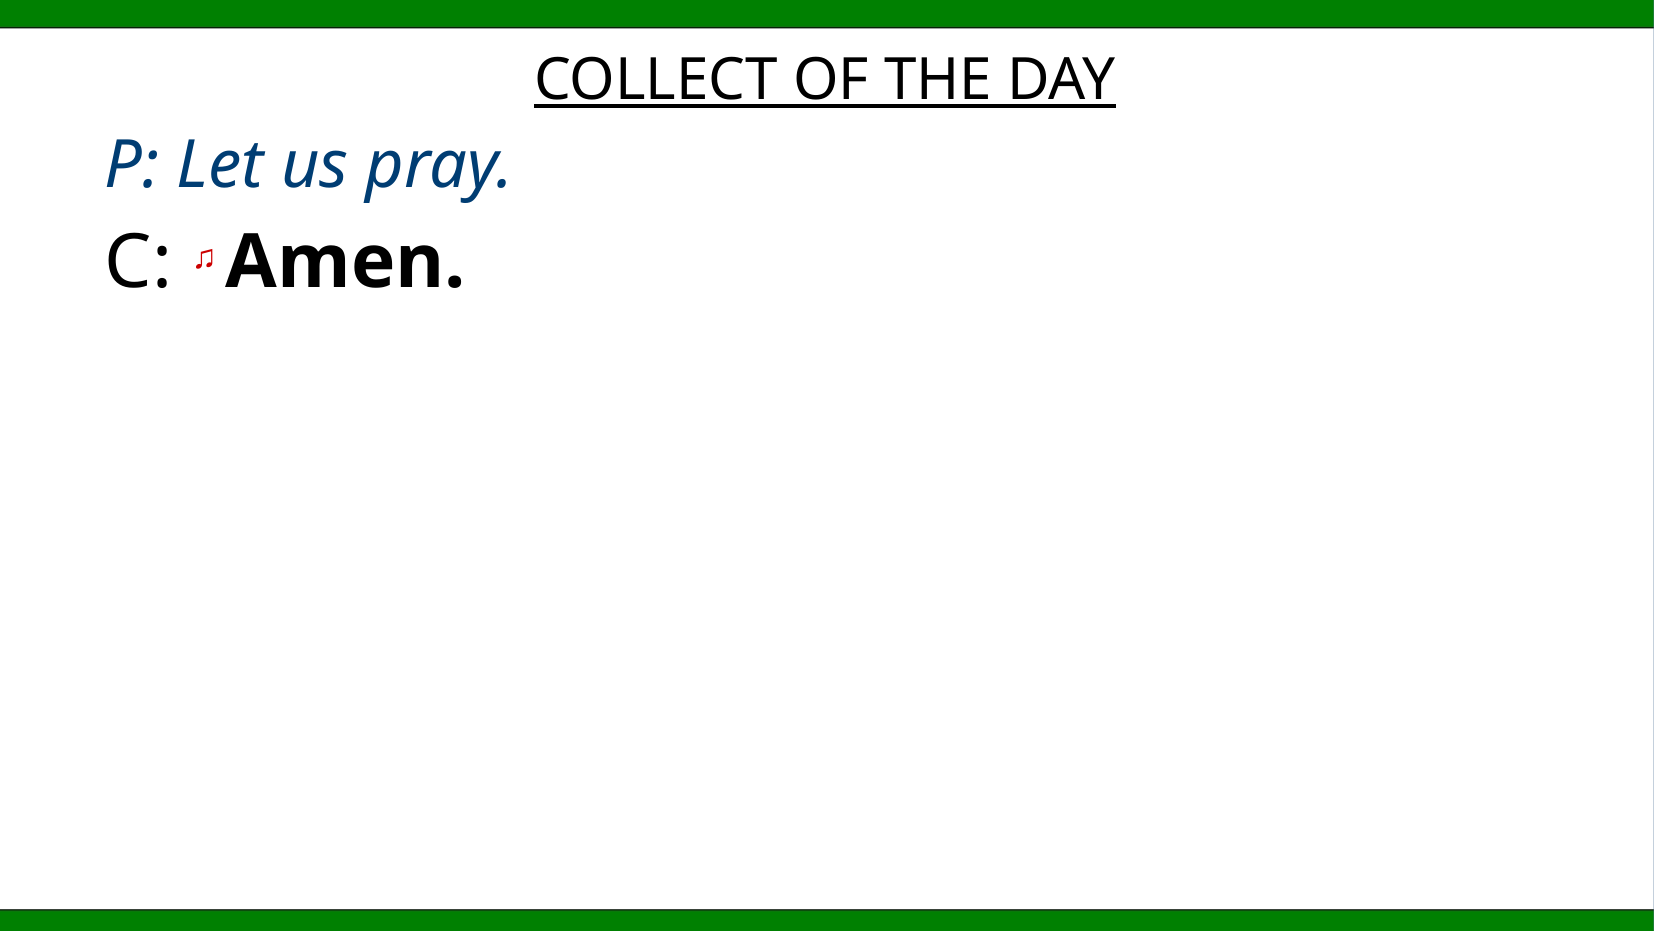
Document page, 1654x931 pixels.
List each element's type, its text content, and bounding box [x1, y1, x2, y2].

picture [0, 0, 1654, 931]
text_box COLLECT OF THE DAY P: Let us pray. C: ♫ Amen. [90, 30, 1561, 346]
